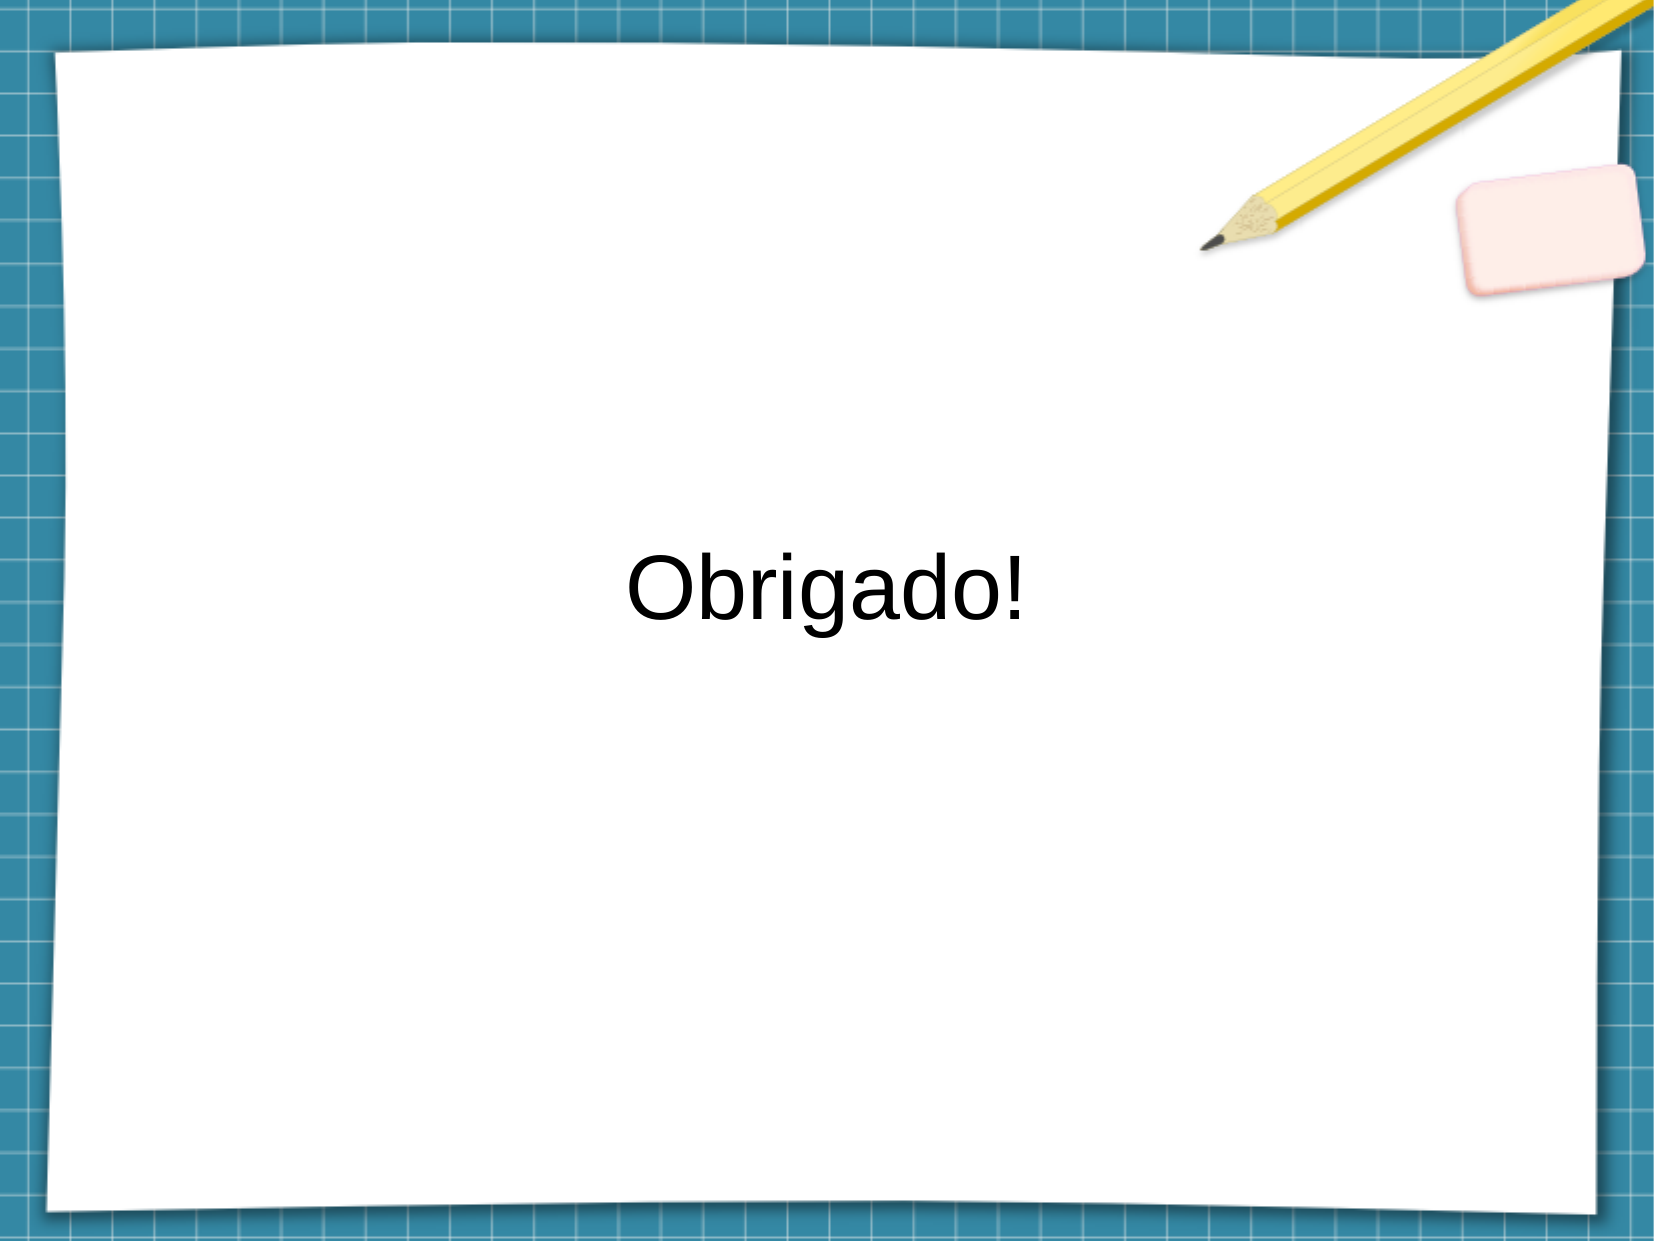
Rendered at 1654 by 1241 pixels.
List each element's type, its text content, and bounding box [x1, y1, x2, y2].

title Obrigado! [82, 484, 1571, 692]
picture [0, 0, 1654, 1241]
